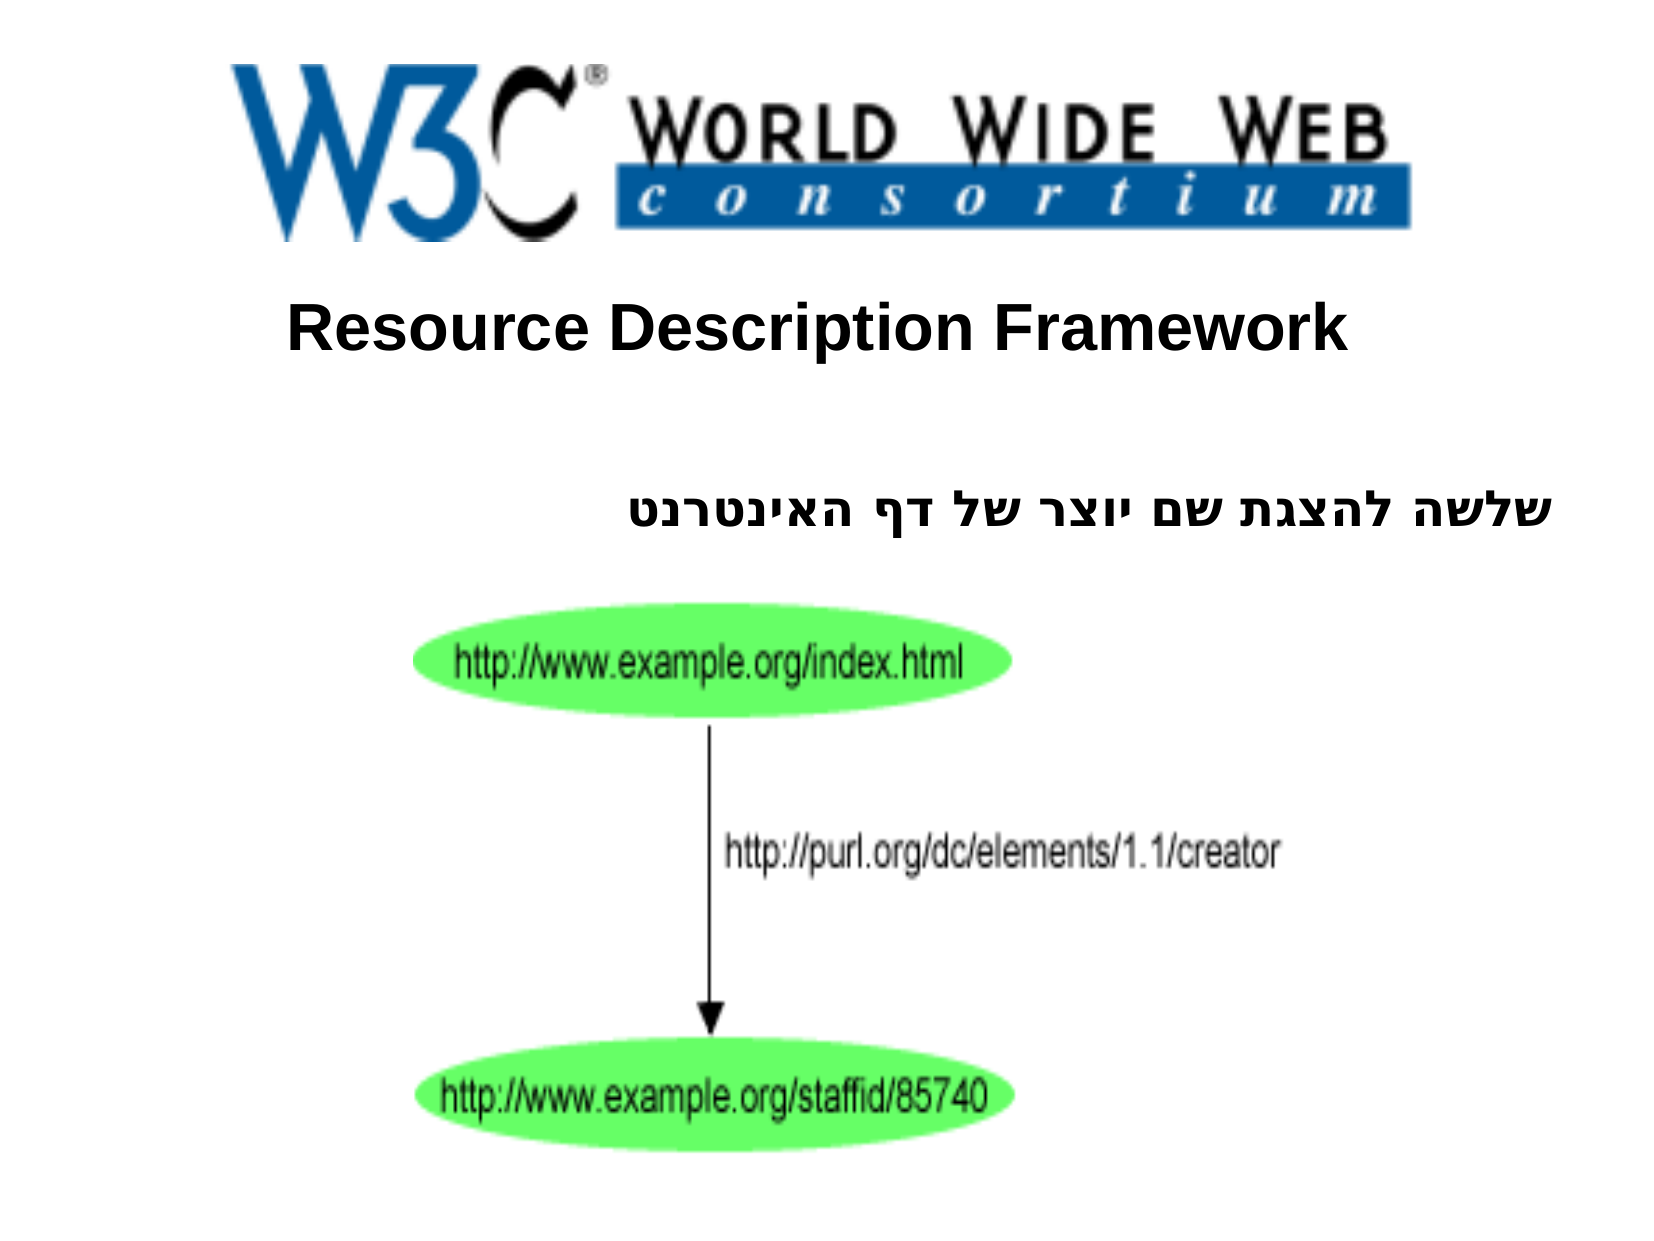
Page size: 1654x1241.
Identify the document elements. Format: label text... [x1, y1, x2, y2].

picture [413, 581, 1370, 1173]
picture [217, 64, 1428, 242]
list Resource Description Framework שלשה להצגת שם יוצר של דף האינטרנט [82, 290, 1571, 1094]
